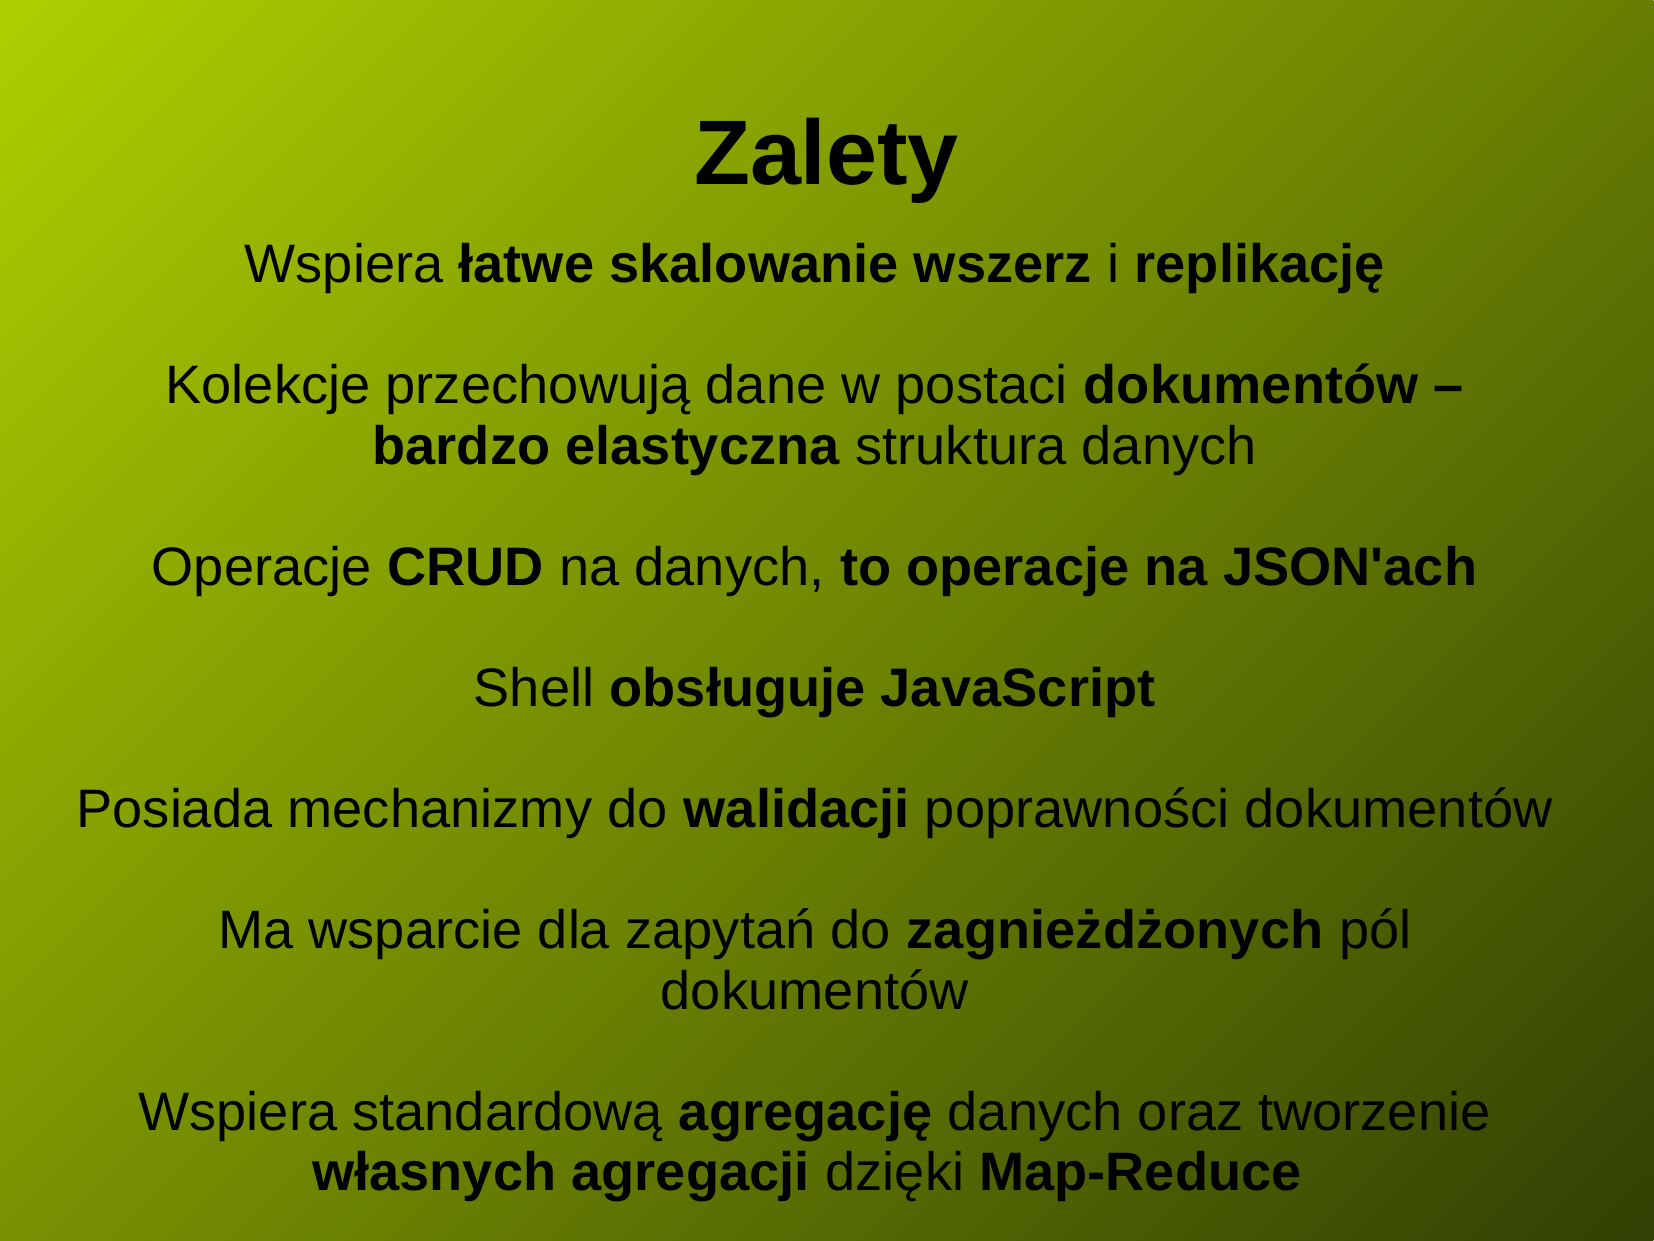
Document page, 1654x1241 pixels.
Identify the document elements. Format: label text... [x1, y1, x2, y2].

title Zalety [82, 49, 1571, 257]
subtitle Wspiera łatwe skalowanie wszerz i replikację Kolekcje przechowują dane w postaci dokumentów – bardzo elastyczna struktura danych Operacje CRUD na danych, to operacje na JSON'ach Shell obsługuje JavaScript Posiada mechanizmy do walidacji poprawności dokumentów Ma wsparcie dla zapytań do zagnieżdżonych pól dokumentów Wspiera standardową agregację danych oraz tworzenie własnych agregacji dzięki Map-Reduce [70, 233, 1559, 1203]
